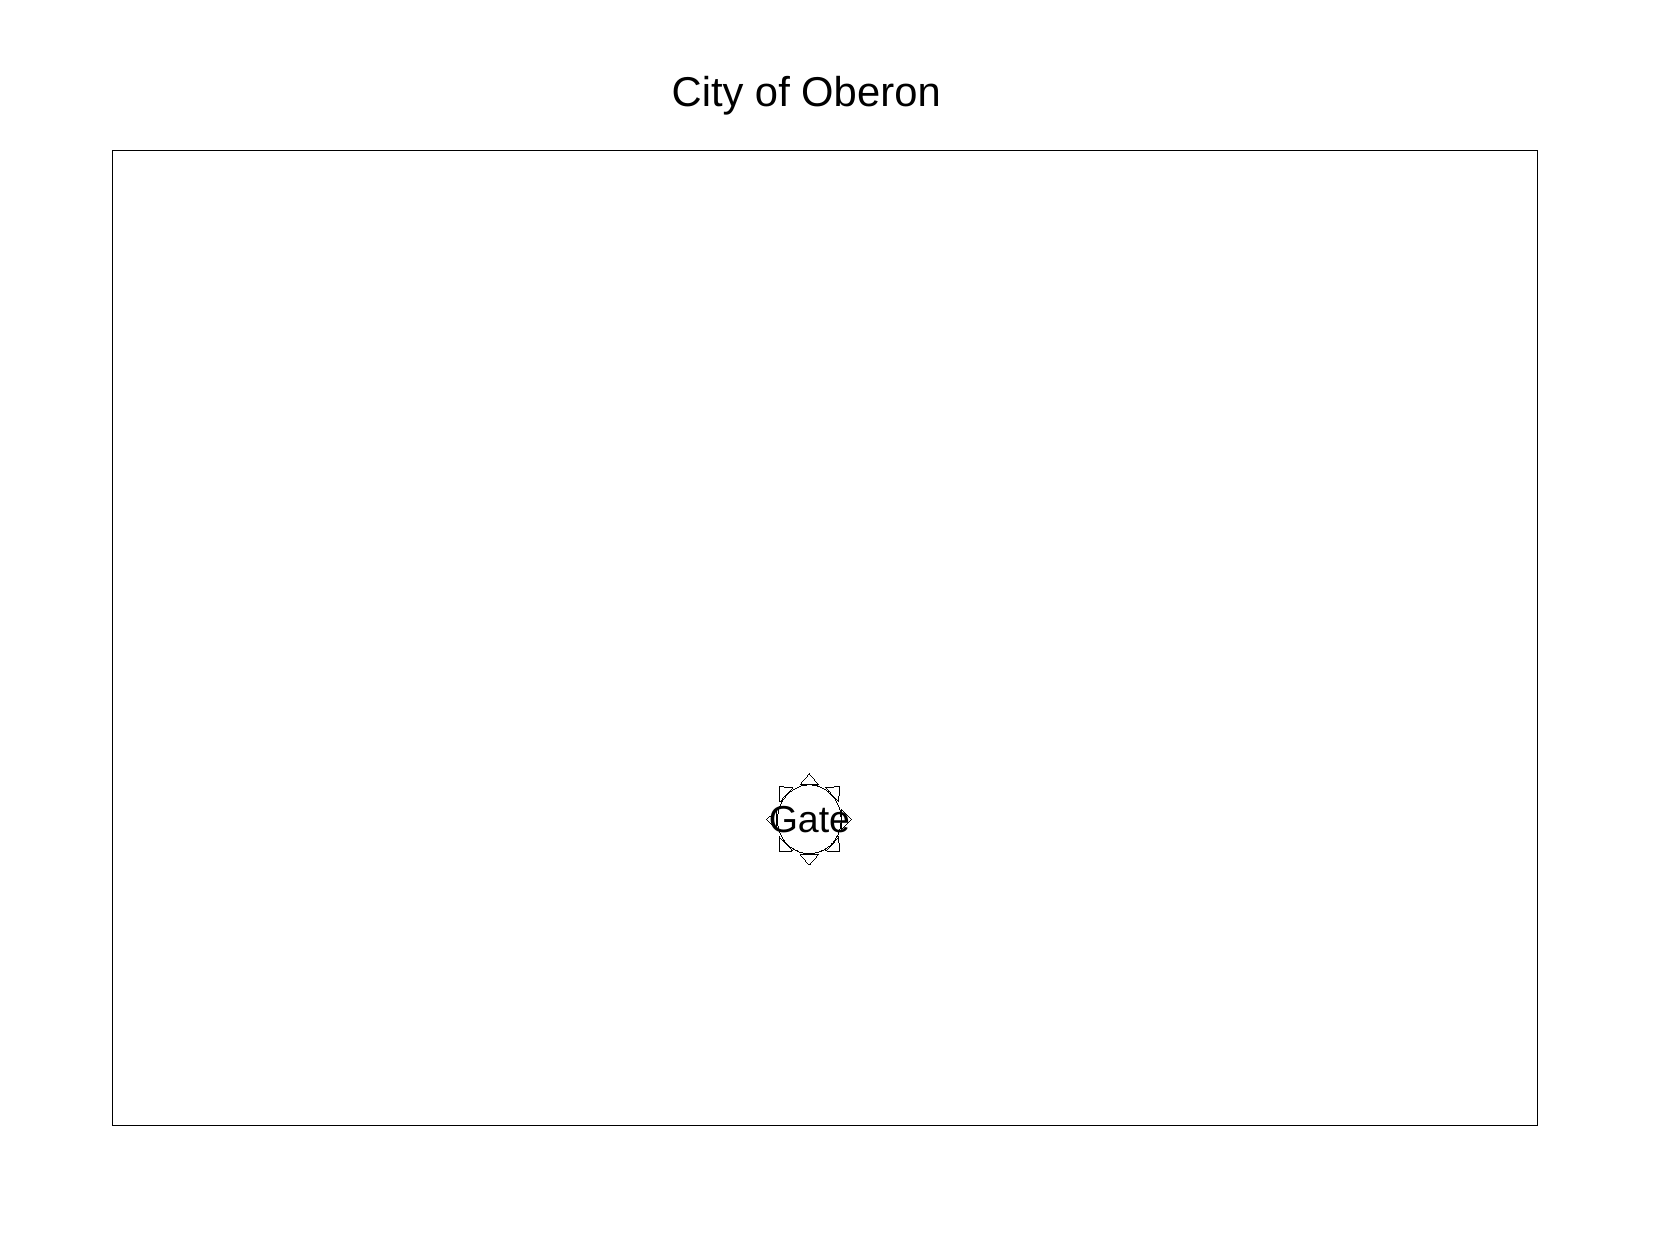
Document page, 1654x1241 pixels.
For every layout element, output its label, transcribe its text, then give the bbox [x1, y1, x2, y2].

text_box City of Oberon [375, 61, 1238, 123]
text_box Gate [773, 773, 852, 865]
